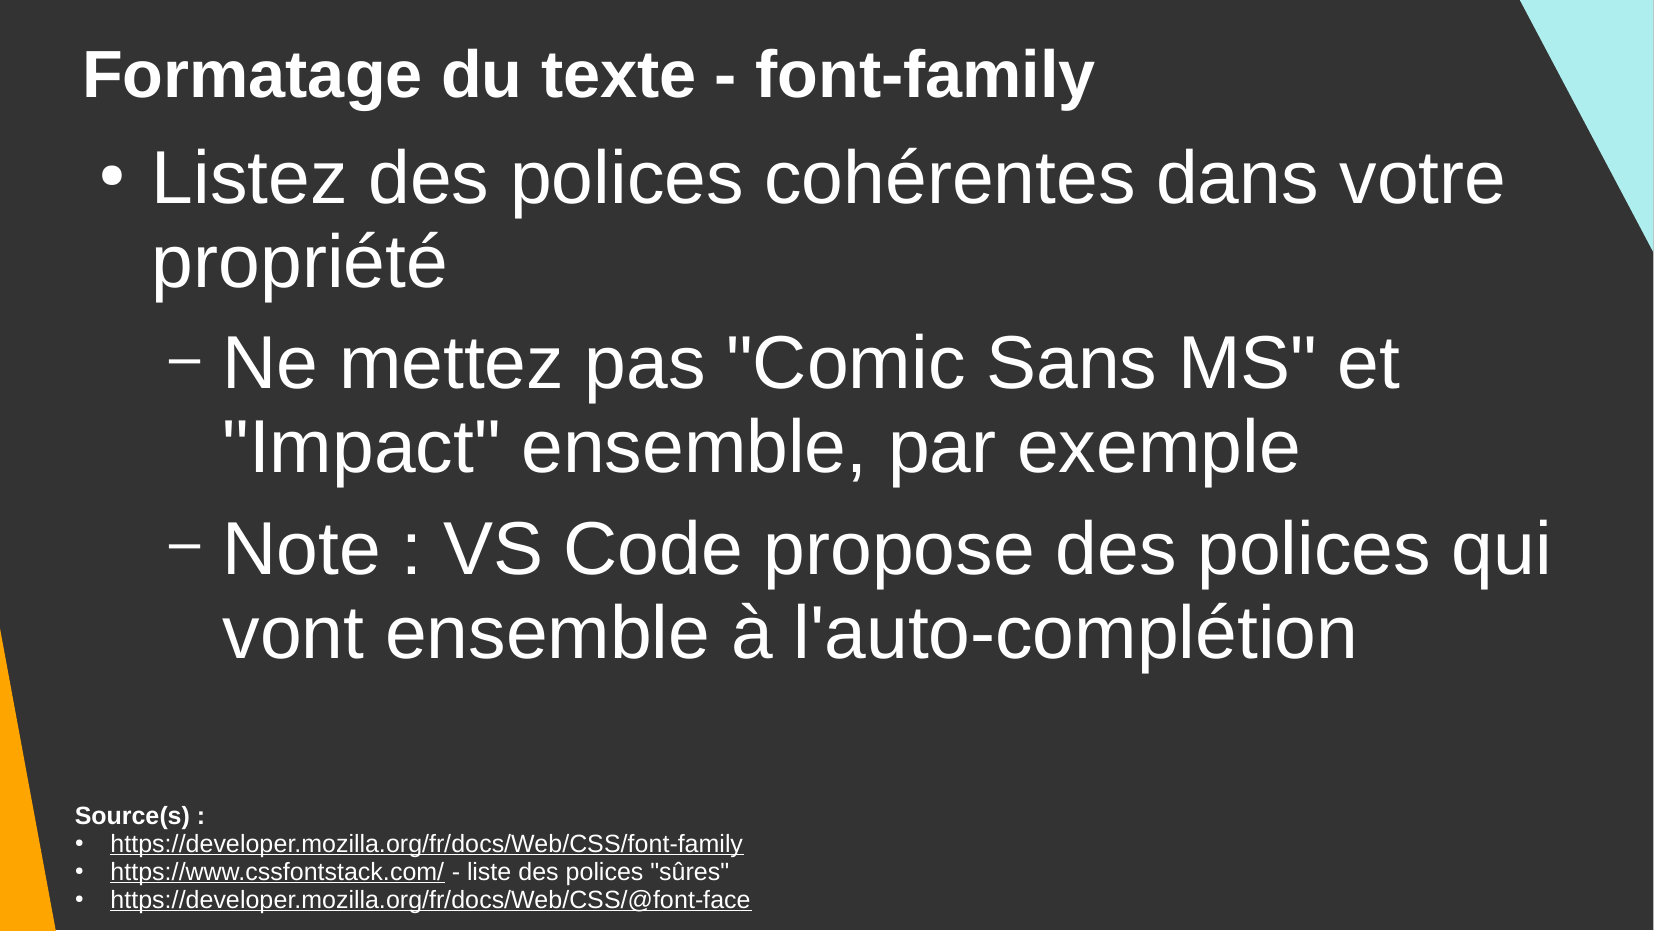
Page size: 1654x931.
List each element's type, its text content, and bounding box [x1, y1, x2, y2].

text_box [1519, 0, 1654, 254]
text_box Source(s) : https://developer.mozilla.org/fr/docs/Web/CSS/font-family https://www.cssfontstack.com/ - liste des polices "sûres" https://developer.mozilla.org/fr/docs/Web/CSS/@font-face [60, 794, 1546, 931]
title Formatage du texte - font-family [82, 37, 1571, 114]
text_box [0, 628, 56, 931]
list Listez des polices cohérentes dans votre propriété Ne mettez pas "Comic Sans MS" et "Impact" ensemble, par exemple Note : VS Code propose des polices qui vont ensemble à l'auto-complétion [80, 135, 1605, 753]
